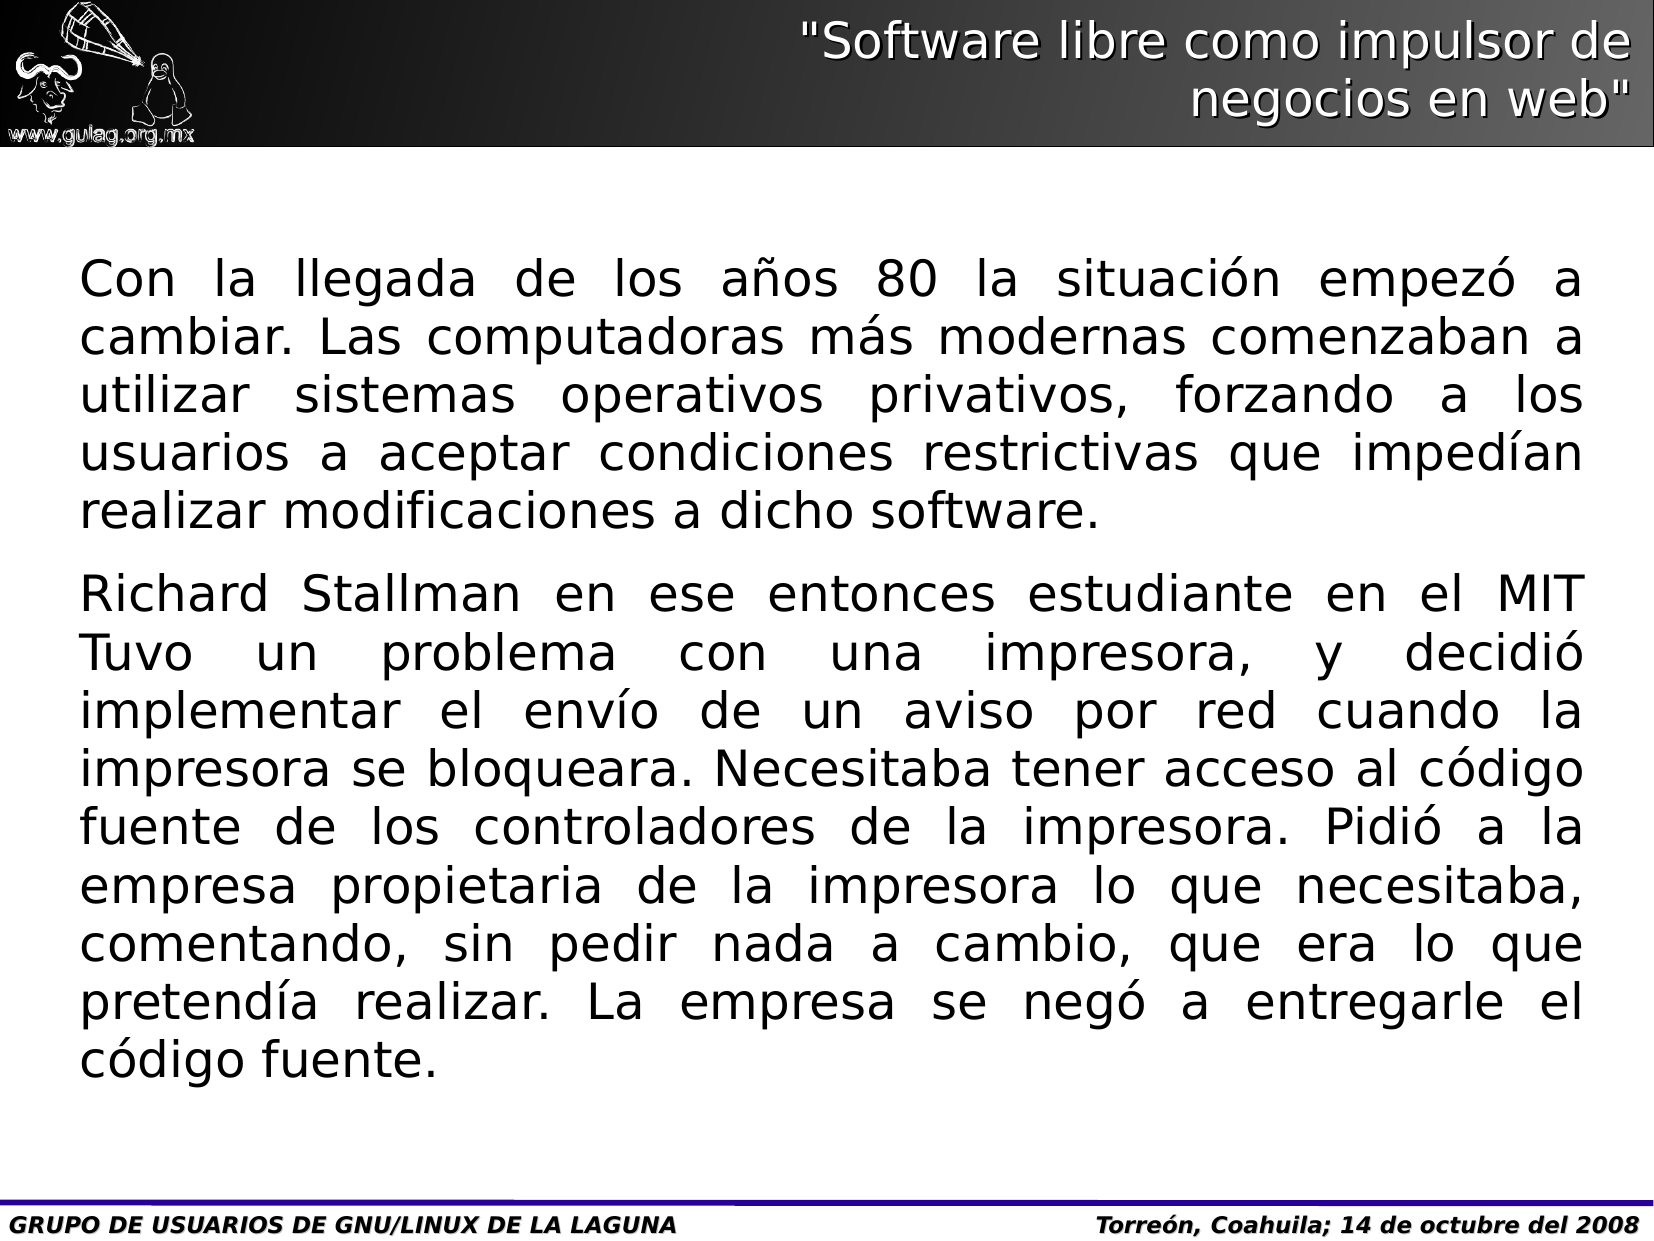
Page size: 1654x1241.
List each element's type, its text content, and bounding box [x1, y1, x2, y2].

text_box GRUPO DE USUARIOS DE GNU/LINUX DE LA LAGUNA [0, 1204, 694, 1241]
text_box Torreón, Coahuila; 14 de octubre del 2008 [1080, 1204, 1654, 1241]
text_box "Software libre como impulsor de negocios en web" [750, 4, 1648, 136]
picture [5, 0, 197, 148]
text_box [197, 0, 1654, 147]
text_box Con la llegada de los años 80 la situación empezó a cambiar. Las computadoras más modernas comenzaban a utilizar sistemas operativos privativos, forzando a los usuarios a aceptar condiciones restrictivas que impedían realizar modificaciones a dicho software. Richard Stallman en ese entonces estudiante en el MIT Tuvo un problema con una impresora, y decidió implementar el envío de un aviso por red cuando la impresora se bloqueara. Necesitaba tener acceso al código fuente de los controladores de la impresora. Pidió a la empresa propietaria de la impresora lo que necesitaba, comentando, sin pedir nada a cambio, que era lo que pretendía realizar. La empresa se negó a entregarle el código fuente. [64, 242, 1601, 1097]
text_box [0, 0, 5, 147]
